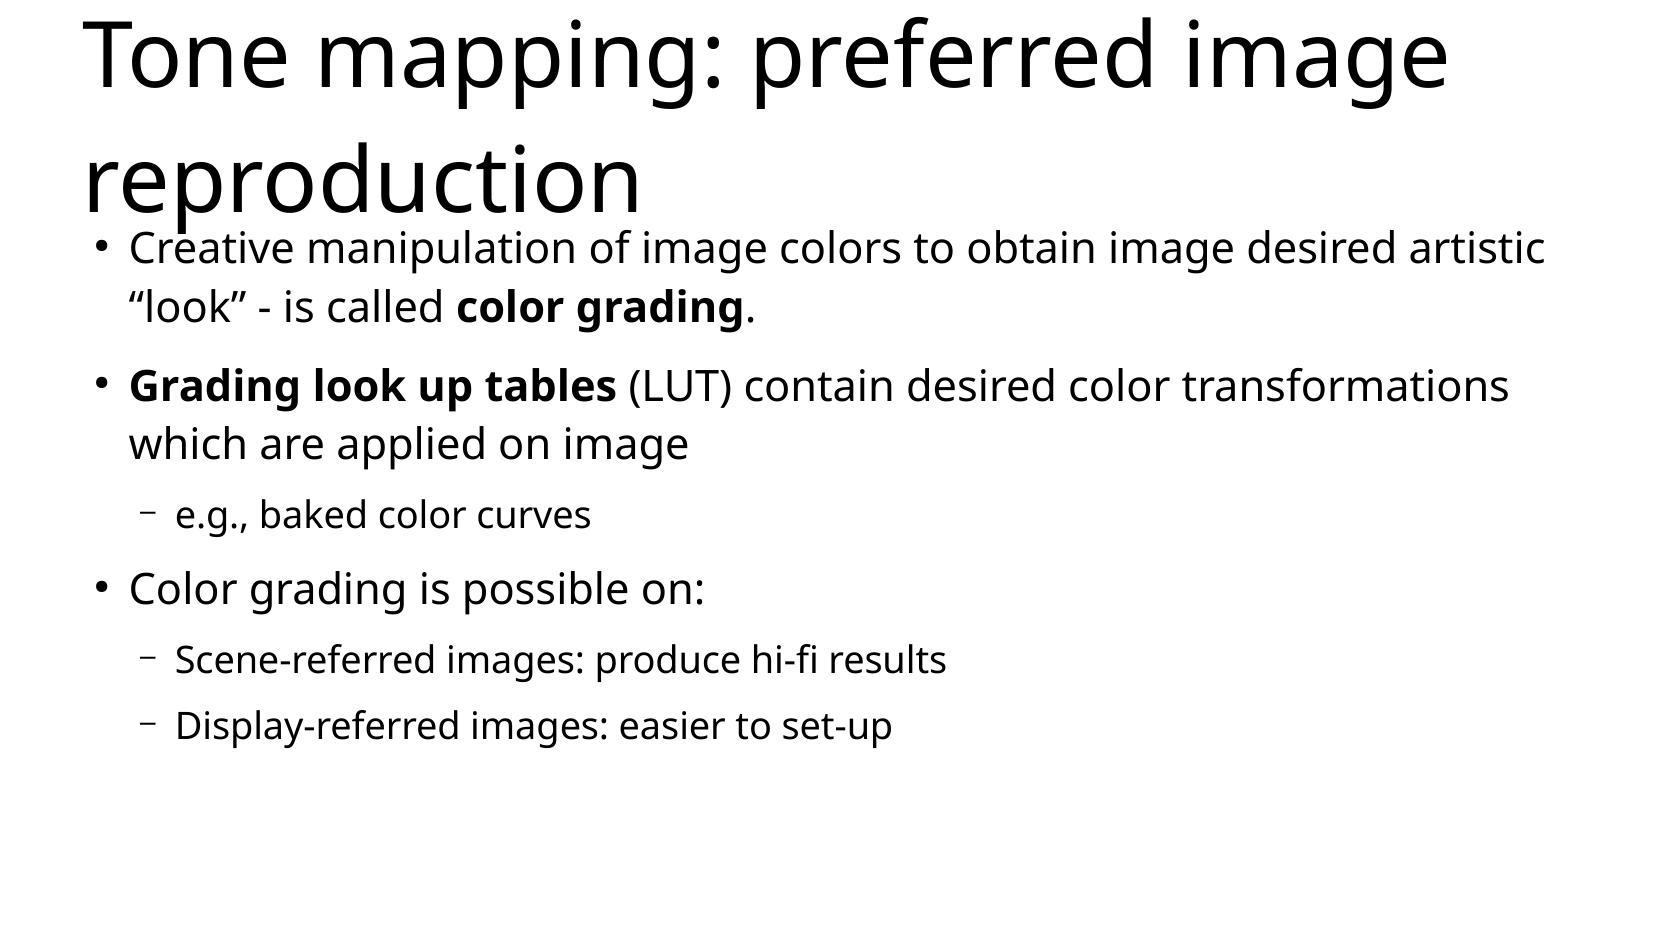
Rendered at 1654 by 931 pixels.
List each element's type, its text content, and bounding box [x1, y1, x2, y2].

title Tone mapping: preferred image reproduction [82, 0, 1571, 217]
list Creative manipulation of image colors to obtain image desired artistic “look” - is called color grading. Grading look up tables (LUT) contain desired color transformations which are applied on image e.g., baked color curves Color grading is possible on: Scene-referred images: produce hi-fi results Display-referred images: easier to set-up [82, 217, 1571, 758]
